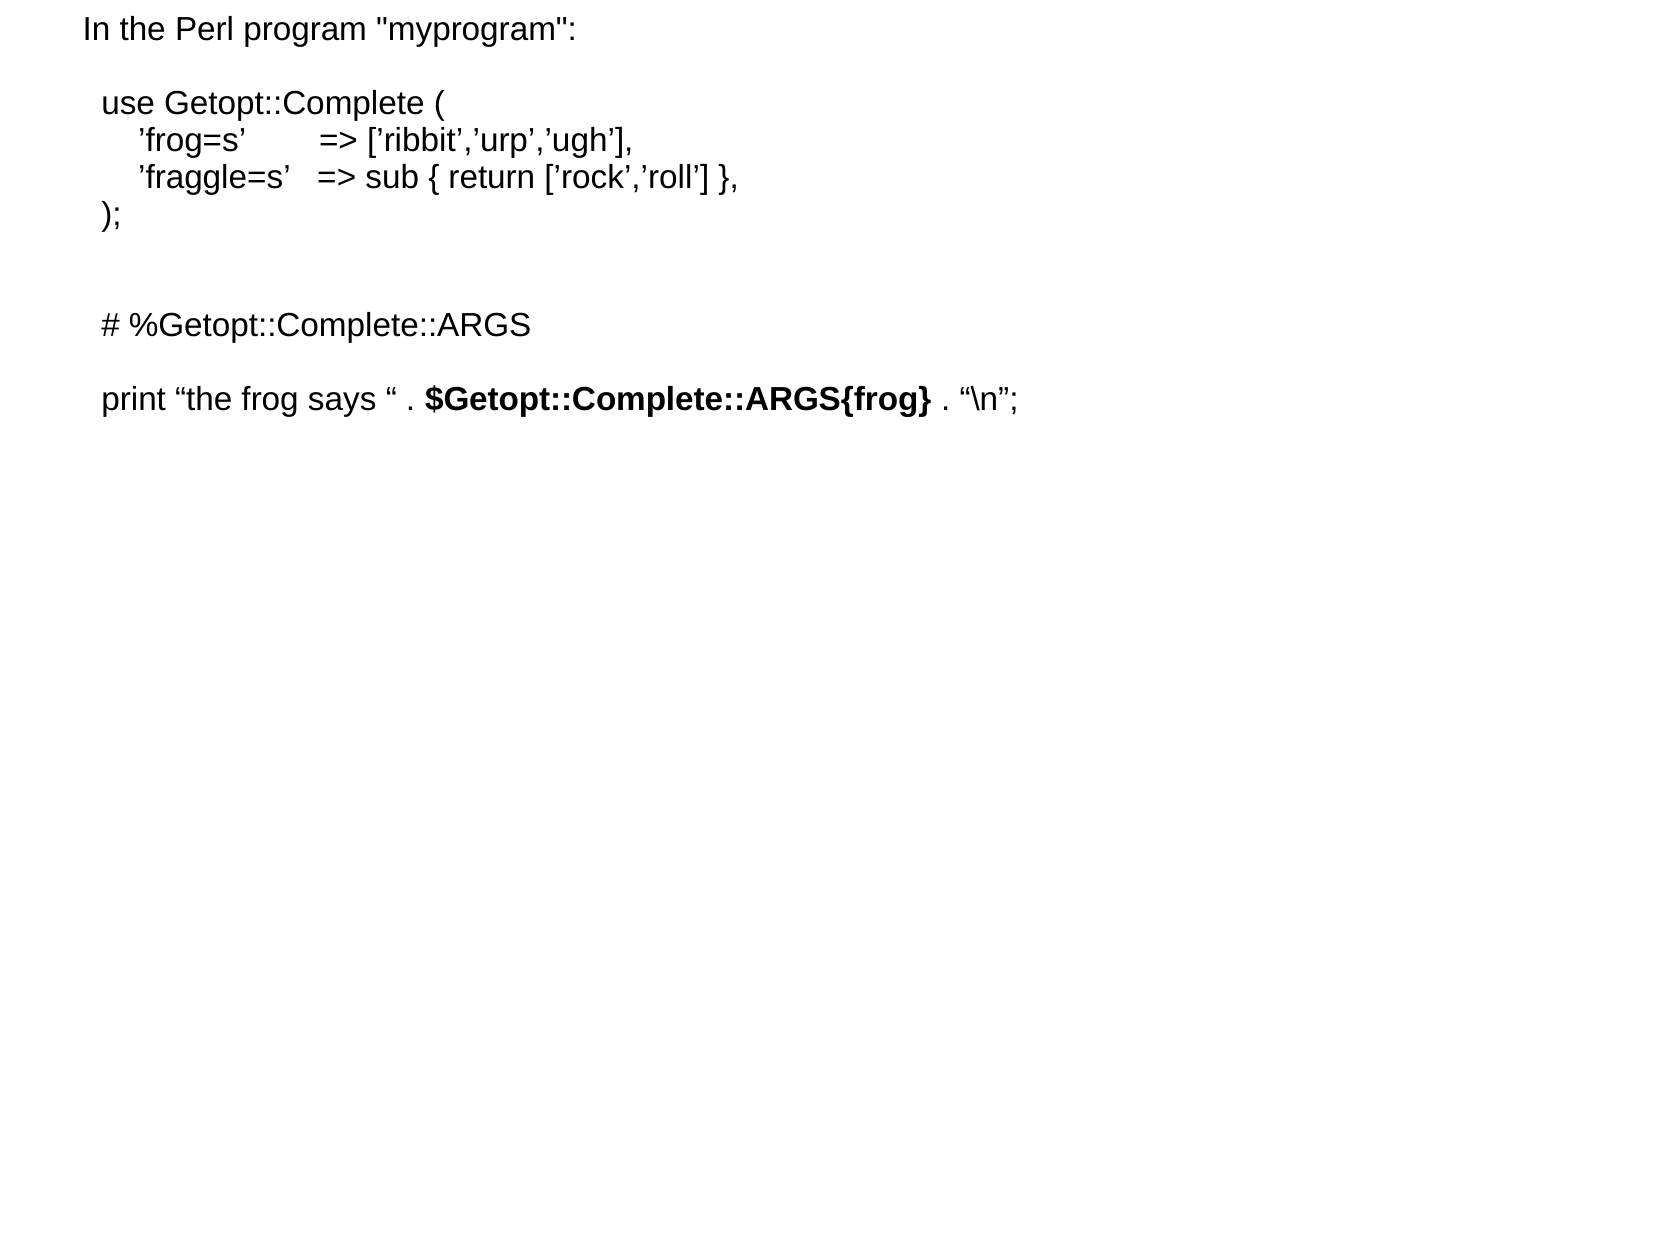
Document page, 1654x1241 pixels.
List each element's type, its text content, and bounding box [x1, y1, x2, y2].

subtitle In the Perl program "myprogram": use Getopt::Complete ( ’frog=s’ => [’ribbit’,’urp’,’ugh’], ’fraggle=s’ => sub { return [’rock’,’roll’] }, ); # %Getopt::Complete::ARGS print “the frog says “ . $Getopt::Complete::ARGS{frog} . “\n”; [82, 10, 1571, 1070]
